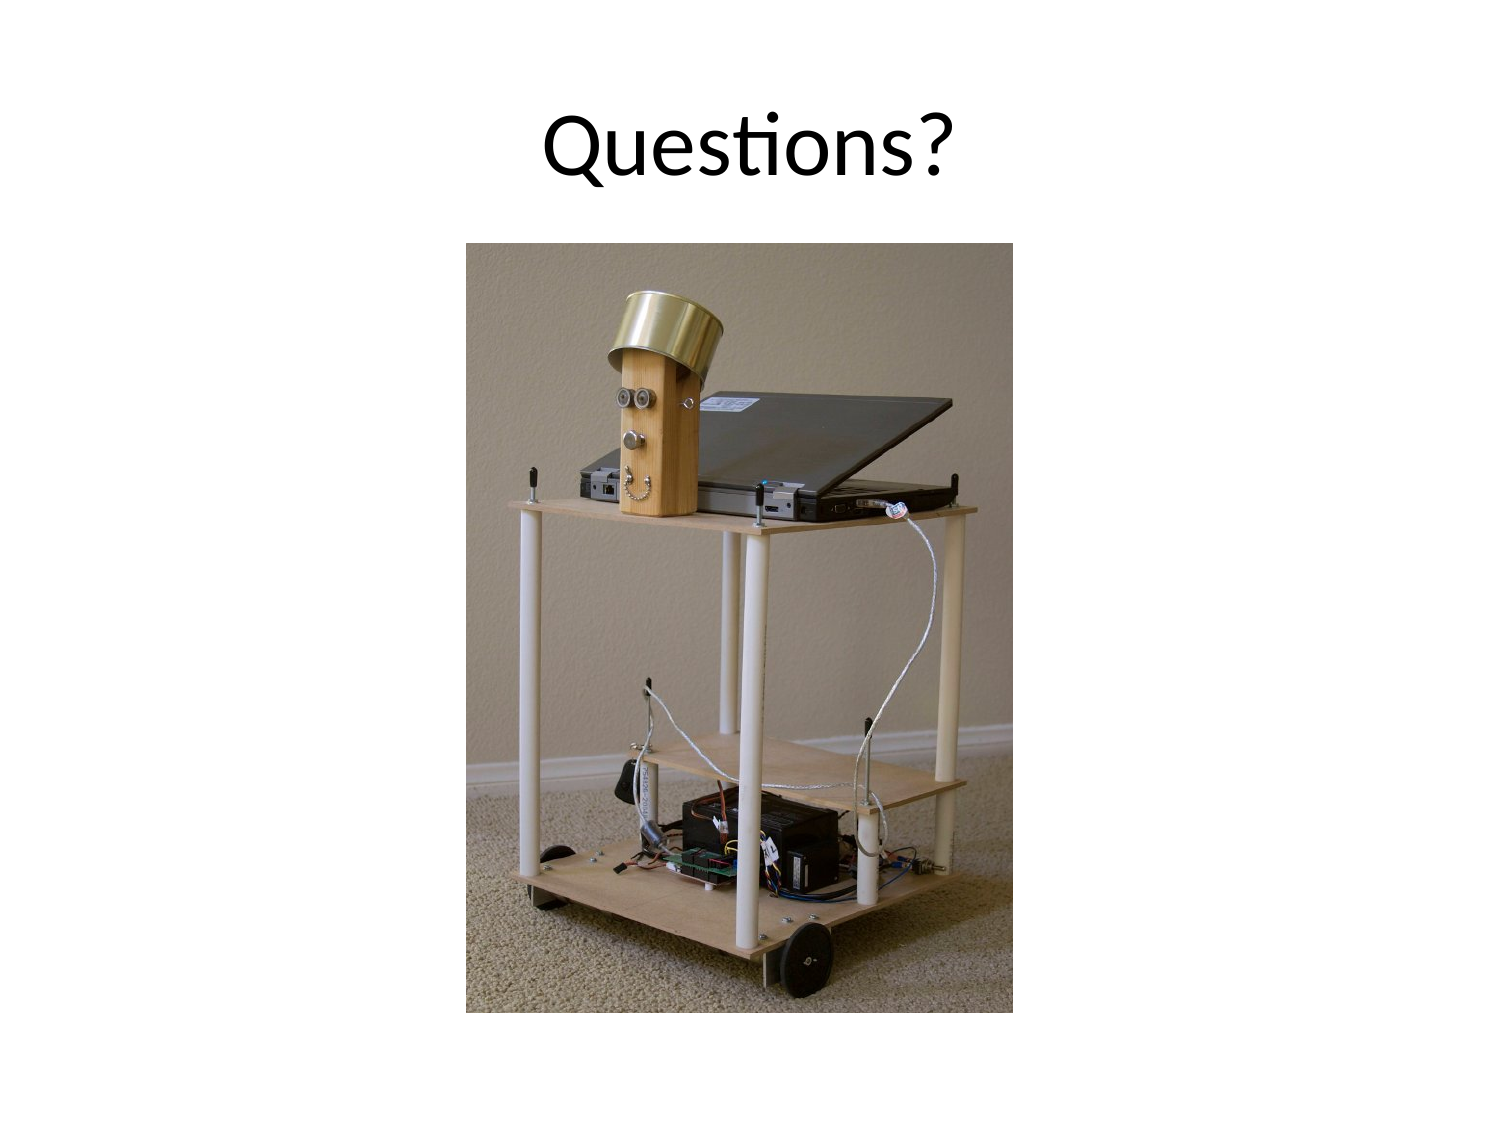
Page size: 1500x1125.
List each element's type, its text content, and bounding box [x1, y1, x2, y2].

title Questions? [75, 20, 1426, 257]
picture [466, 243, 1013, 1013]
